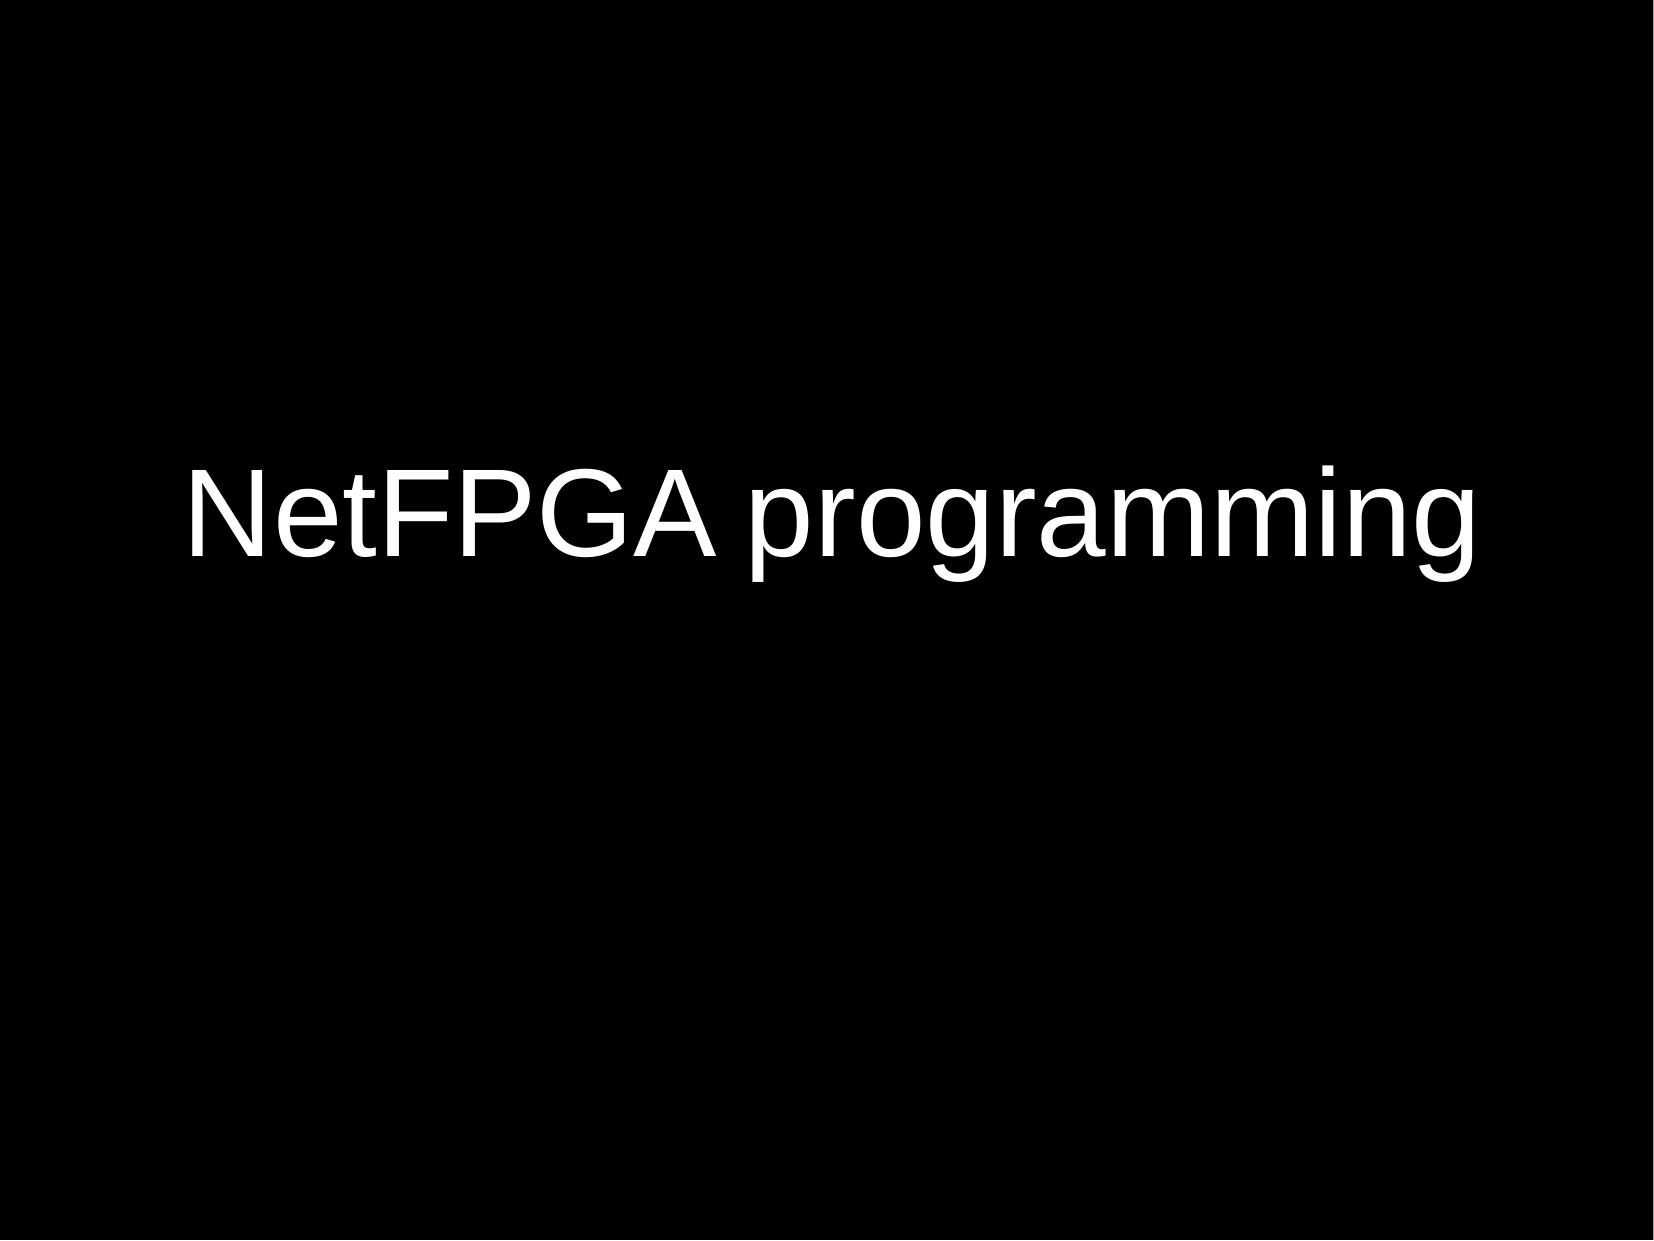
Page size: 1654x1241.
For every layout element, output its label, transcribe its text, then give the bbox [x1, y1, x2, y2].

text_box NetFPGA programming [88, 111, 1577, 916]
